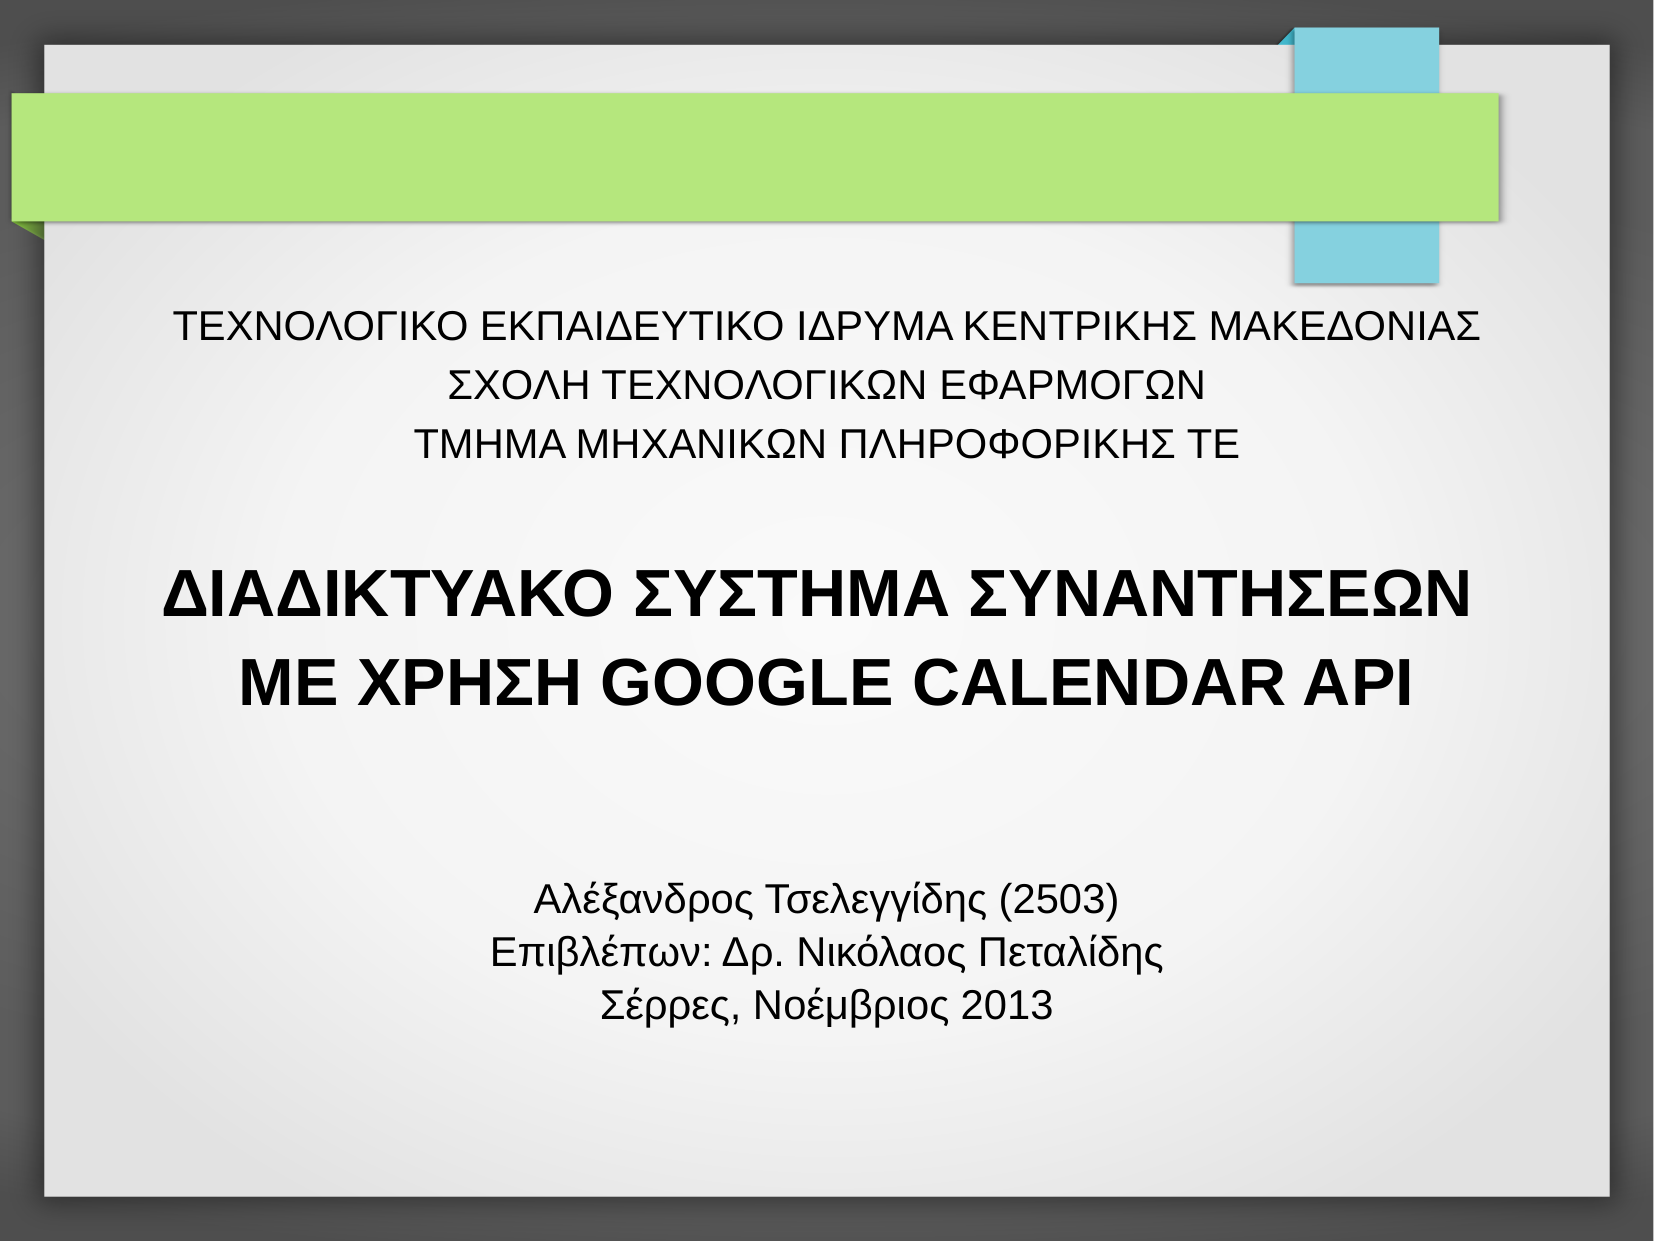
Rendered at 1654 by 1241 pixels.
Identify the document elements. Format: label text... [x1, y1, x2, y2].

picture [0, 0, 1654, 1241]
subtitle ΤΕΧΝΟΛΟΓΙΚΟ ΕΚΠΑΙΔΕΥΤΙΚΟ ΙΔΡΥΜΑ ΚΕΝΤΡΙΚΗΣ ΜΑΚΕΔΟΝΙΑΣ ΣΧΟΛΗ ΤΕΧΝΟΛΟΓΙΚΩΝ ΕΦΑΡΜΟΓΩΝ ΤΜΗΜΑ ΜΗΧΑΝΙΚΩΝ ΠΛΗΡΟΦΟΡΙΚΗΣ ΤΕ ΔΙΑΔΙΚΤΥΑΚΟ ΣΥΣΤΗΜΑ ΣΥΝΑΝΤΗΣΕΩΝ ΜΕ ΧΡΗΣΗ GOOGLE CALENDAR API Αλέξανδρος Τσελεγγίδης (2503) Επιβλέπων: Δρ. Νικόλαος Πεταλίδης Σέρρες, Νοέμβριος 2013 [82, 253, 1571, 1141]
